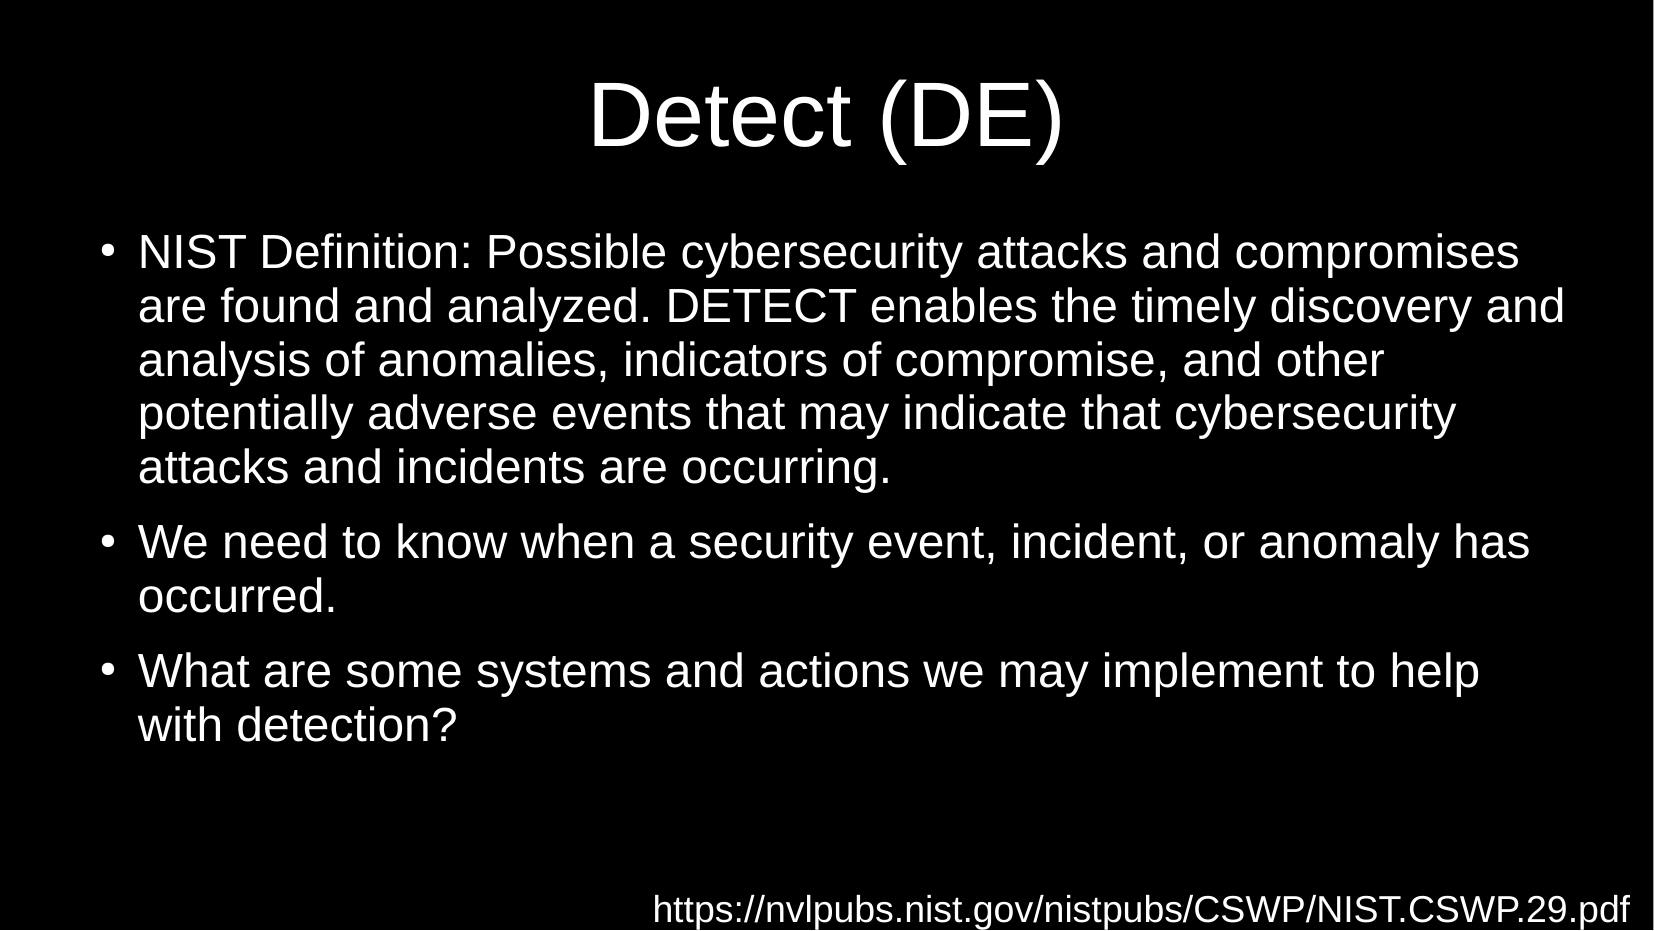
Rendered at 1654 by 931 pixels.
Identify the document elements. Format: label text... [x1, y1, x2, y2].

list NIST Definition: Possible cybersecurity attacks and compromises are found and analyzed. DETECT enables the timely discovery and analysis of anomalies, indicators of compromise, and other potentially adverse events that may indicate that cybersecurity attacks and incidents are occurring. We need to know when a security event, incident, or anomaly has occurred. What are some systems and actions we may implement to help with detection? [86, 225, 1576, 765]
title Detect (DE) [82, 37, 1571, 193]
text_box https://nvlpubs.nist.gov/nistpubs/CSWP/NIST.CSWP.29.pdf [637, 880, 1654, 931]
